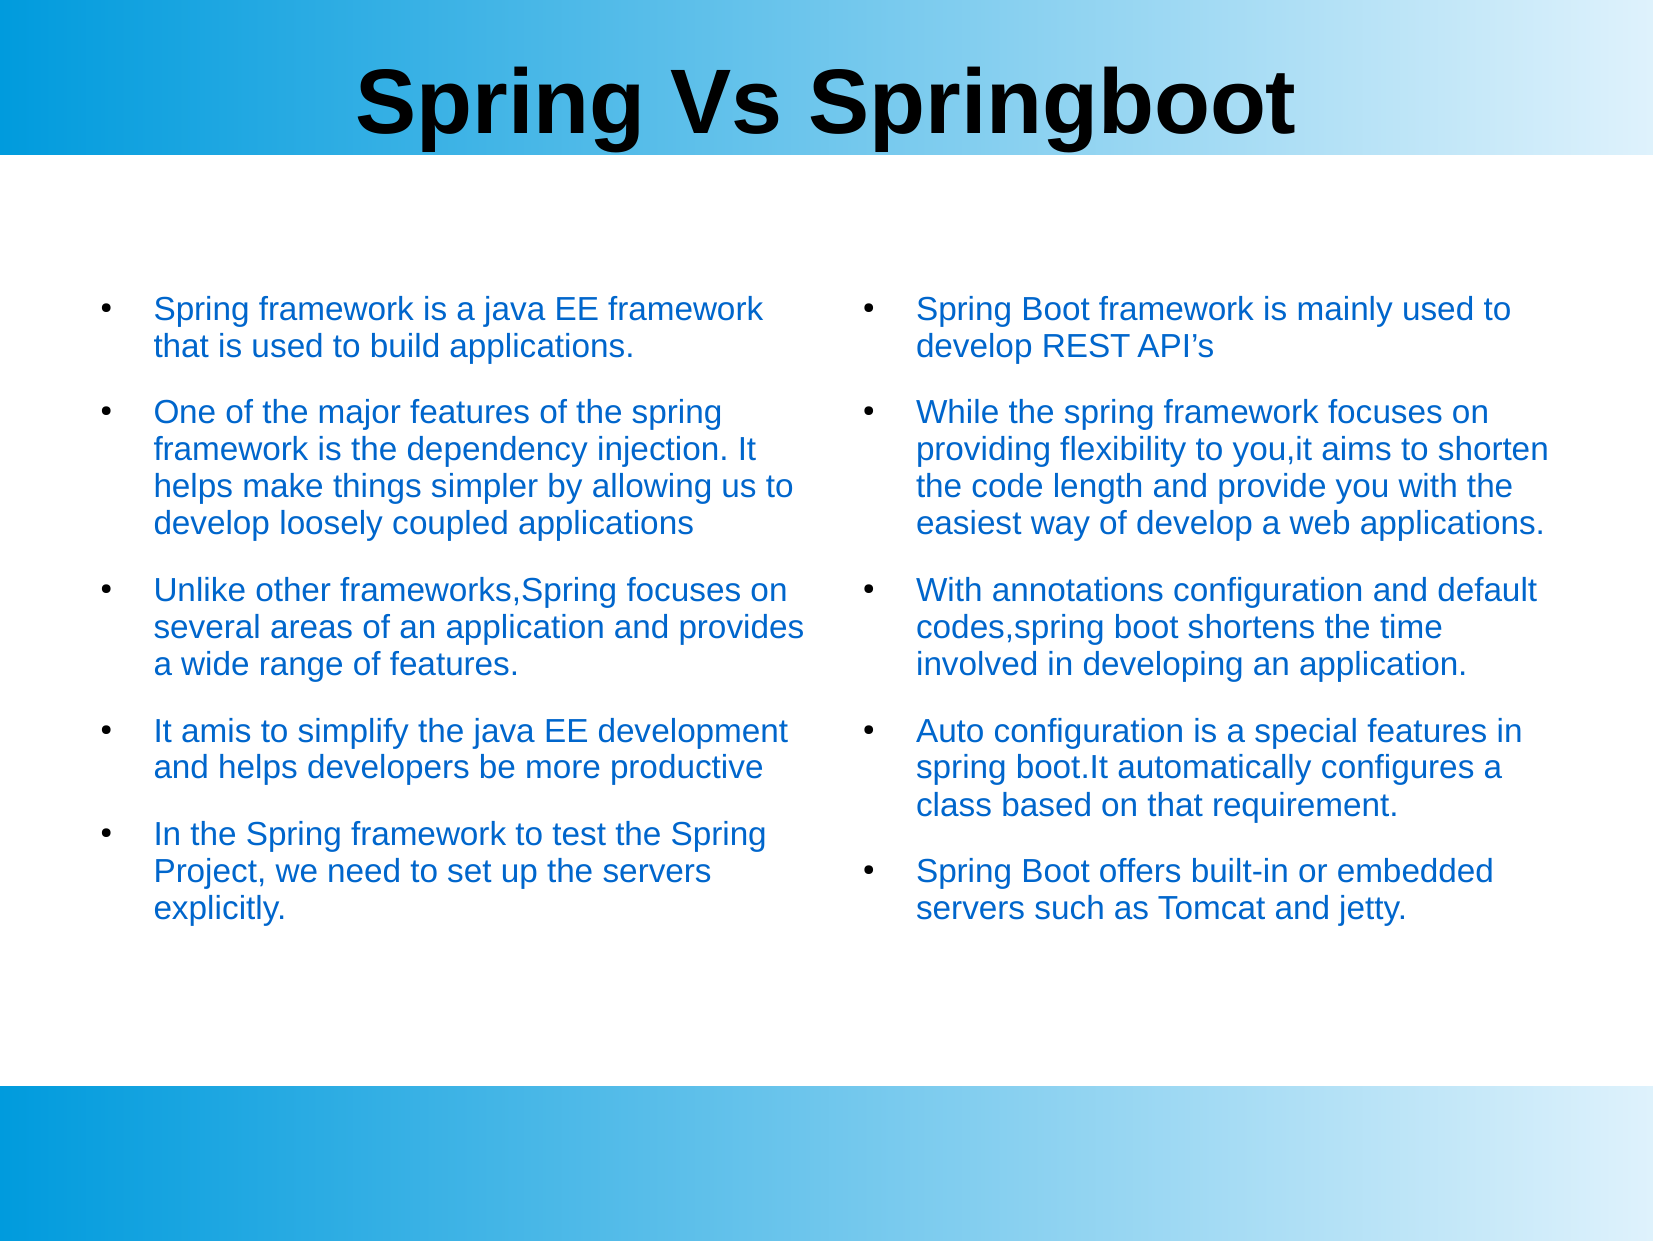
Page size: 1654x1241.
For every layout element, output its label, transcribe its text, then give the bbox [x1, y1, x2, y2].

list Spring framework is a java EE framework that is used to build applications. One of the major features of the spring framework is the dependency injection. It helps make things simpler by allowing us to develop loosely coupled applications Unlike other frameworks,Spring focuses on several areas of an application and provides a wide range of features. It amis to simplify the java EE development and helps developers be more productive In the Spring framework to test the Spring Project, we need to set up the servers explicitly. [82, 290, 809, 1010]
list Spring Boot framework is mainly used to develop REST API’s While the spring framework focuses on providing flexibility to you,it aims to shorten the code length and provide you with the easiest way of develop a web applications. With annotations configuration and default codes,spring boot shortens the time involved in developing an application. Auto configuration is a special features in spring boot.It automatically configures a class based on that requirement. Spring Boot offers built-in or embedded servers such as Tomcat and jetty. [845, 290, 1572, 1010]
title Spring Vs Springboot [82, 49, 1571, 155]
